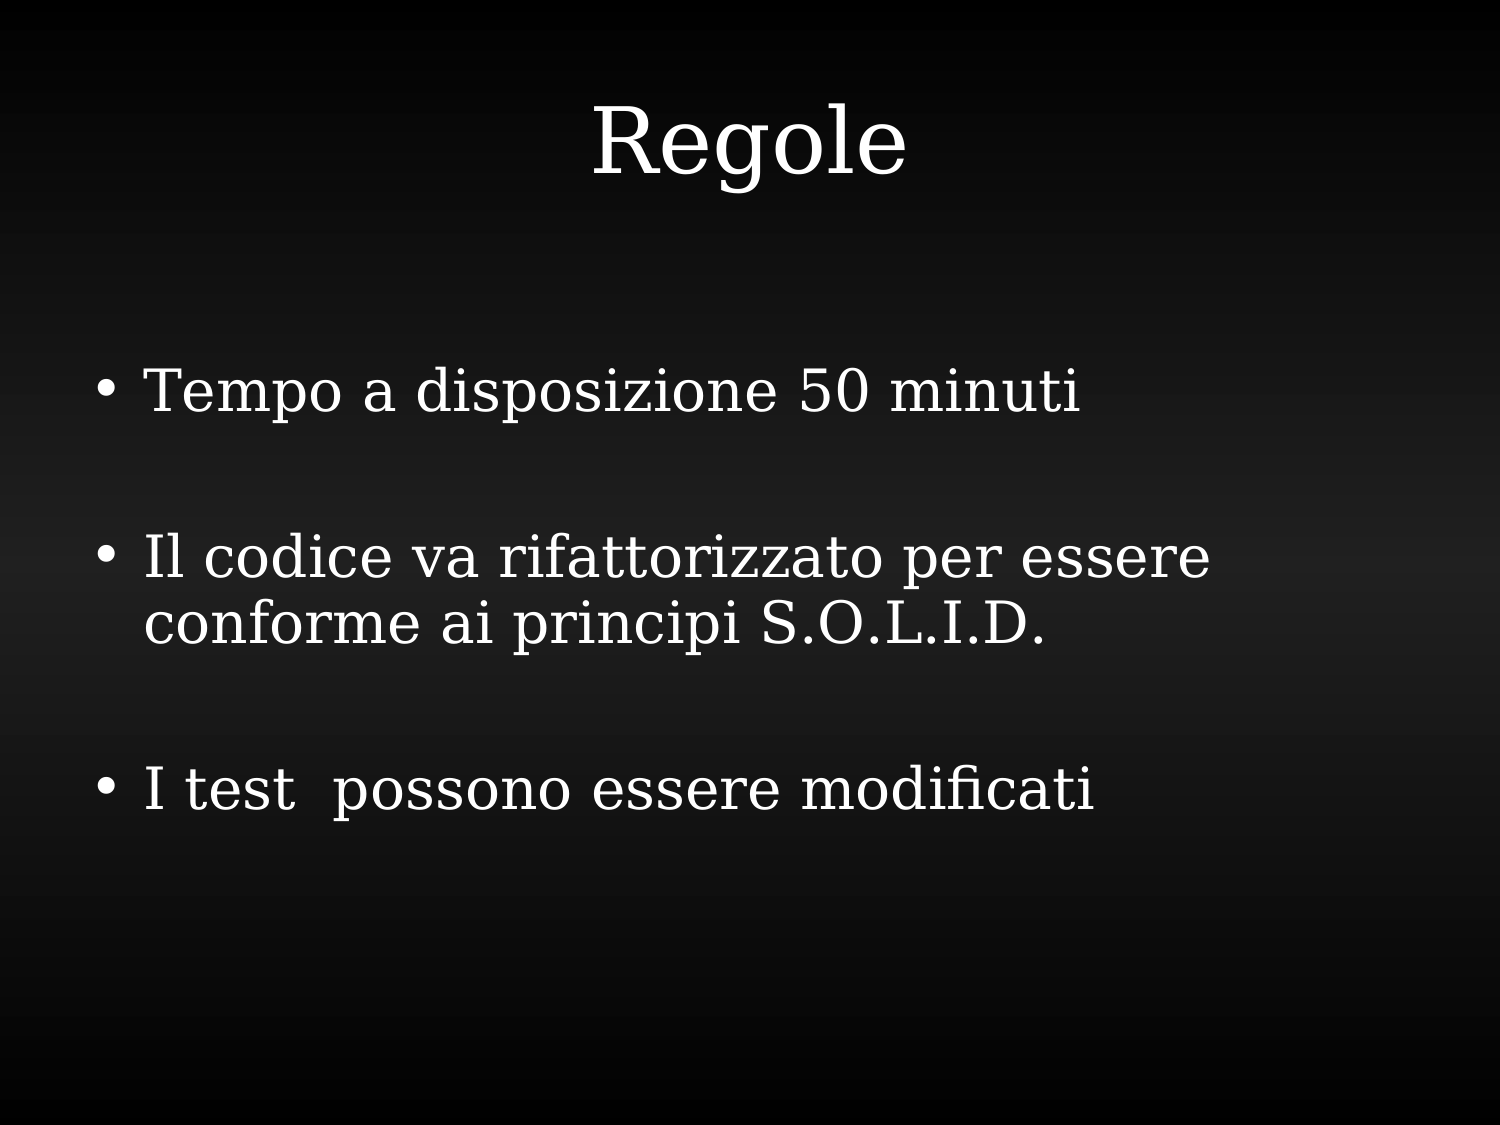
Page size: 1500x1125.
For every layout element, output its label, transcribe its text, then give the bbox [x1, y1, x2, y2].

title Regole [75, 45, 1426, 233]
list Tempo a disposizione 50 minuti Il codice va rifattorizzato per essere conforme ai principi S.O.L.I.D. I test possono essere modificati [75, 345, 1426, 1088]
picture [0, 0, 1500, 1125]
